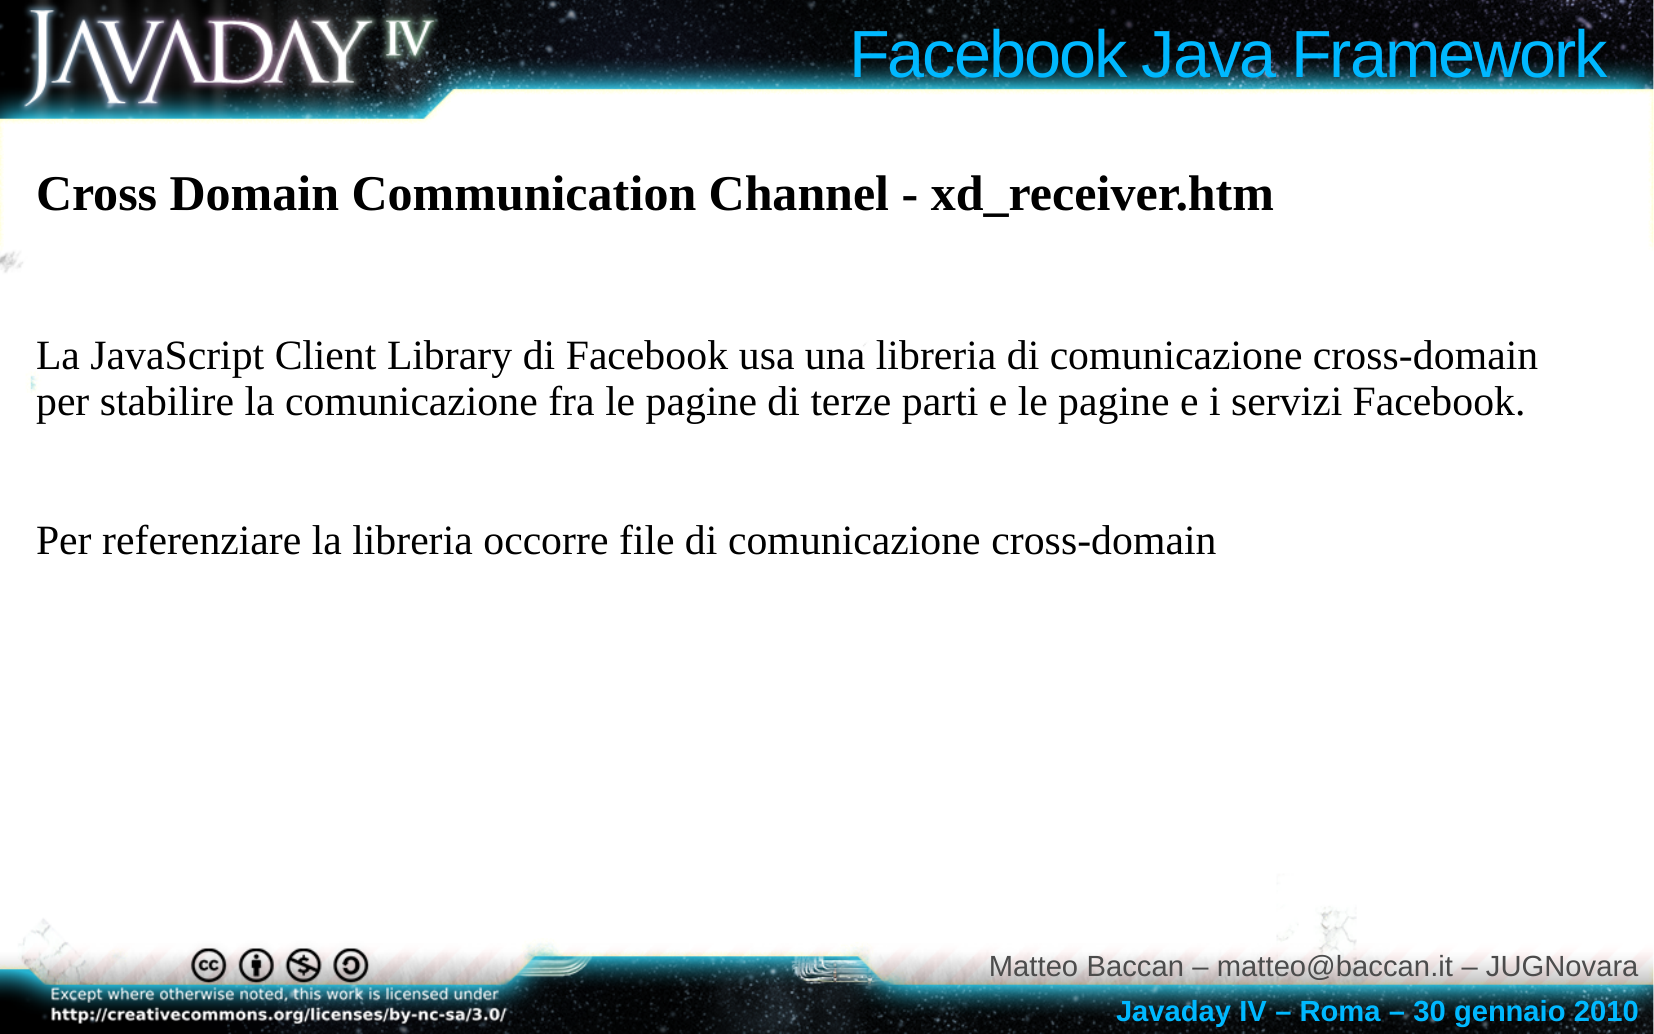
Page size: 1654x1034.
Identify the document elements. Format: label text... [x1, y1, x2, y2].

title Facebook Java Framework [132, 5, 1609, 103]
text_box Cross Domain Communication Channel - xd_receiver.htm La JavaScript Client Library di Facebook usa una libreria di comunicazione cross-domain per stabilire la comunicazione fra le pagine di terze parti e le pagine e i servizi Facebook. Per referenziare la libreria occorre file di comunicazione cross-domain [21, 158, 1610, 625]
picture [0, 0, 1654, 1034]
